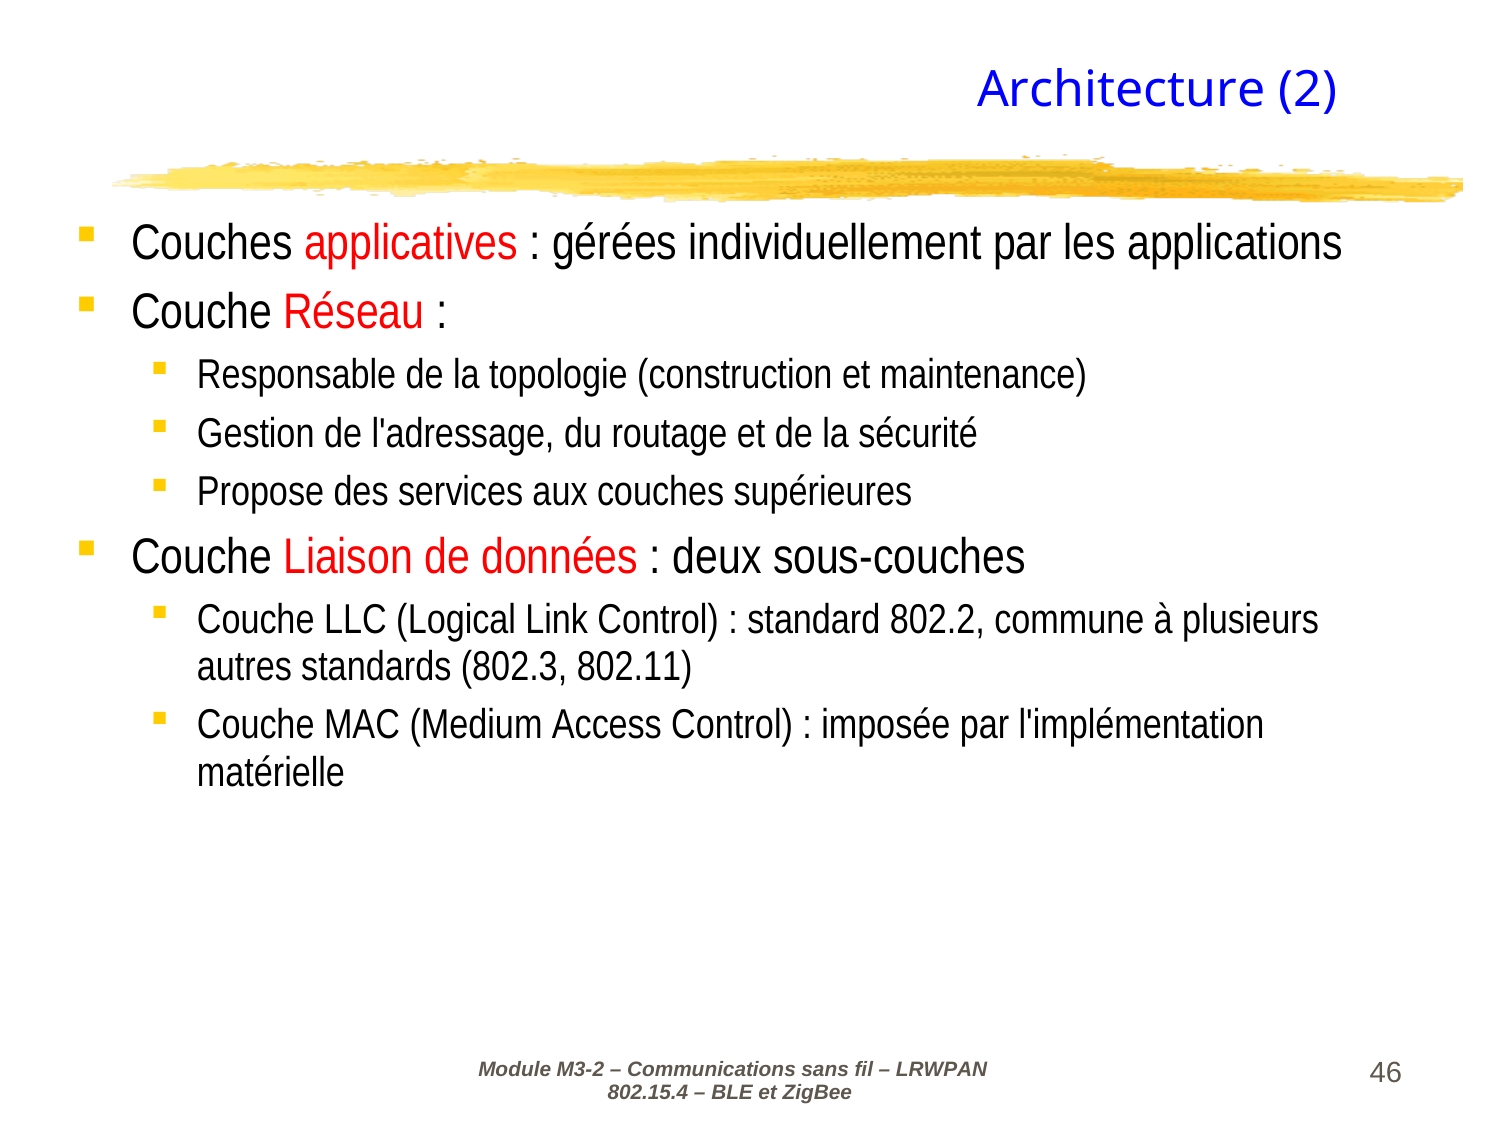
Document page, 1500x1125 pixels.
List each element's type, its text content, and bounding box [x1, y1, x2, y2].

list Couches applicatives : gérées individuellement par les applications Couche Réseau : Responsable de la topologie (construction et maintenance) Gestion de l'adressage, du routage et de la sécurité Propose des services aux couches supérieures Couche Liaison de données : deux sous-couches Couche LLC (Logical Link Control) : standard 802.2, commune à plusieurs autres standards (802.3, 802.11) Couche MAC (Medium Access Control) : imposée par l'implémentation matérielle [74, 212, 1417, 801]
title Architecture (2) [62, 37, 1338, 138]
picture [112, 149, 1463, 213]
